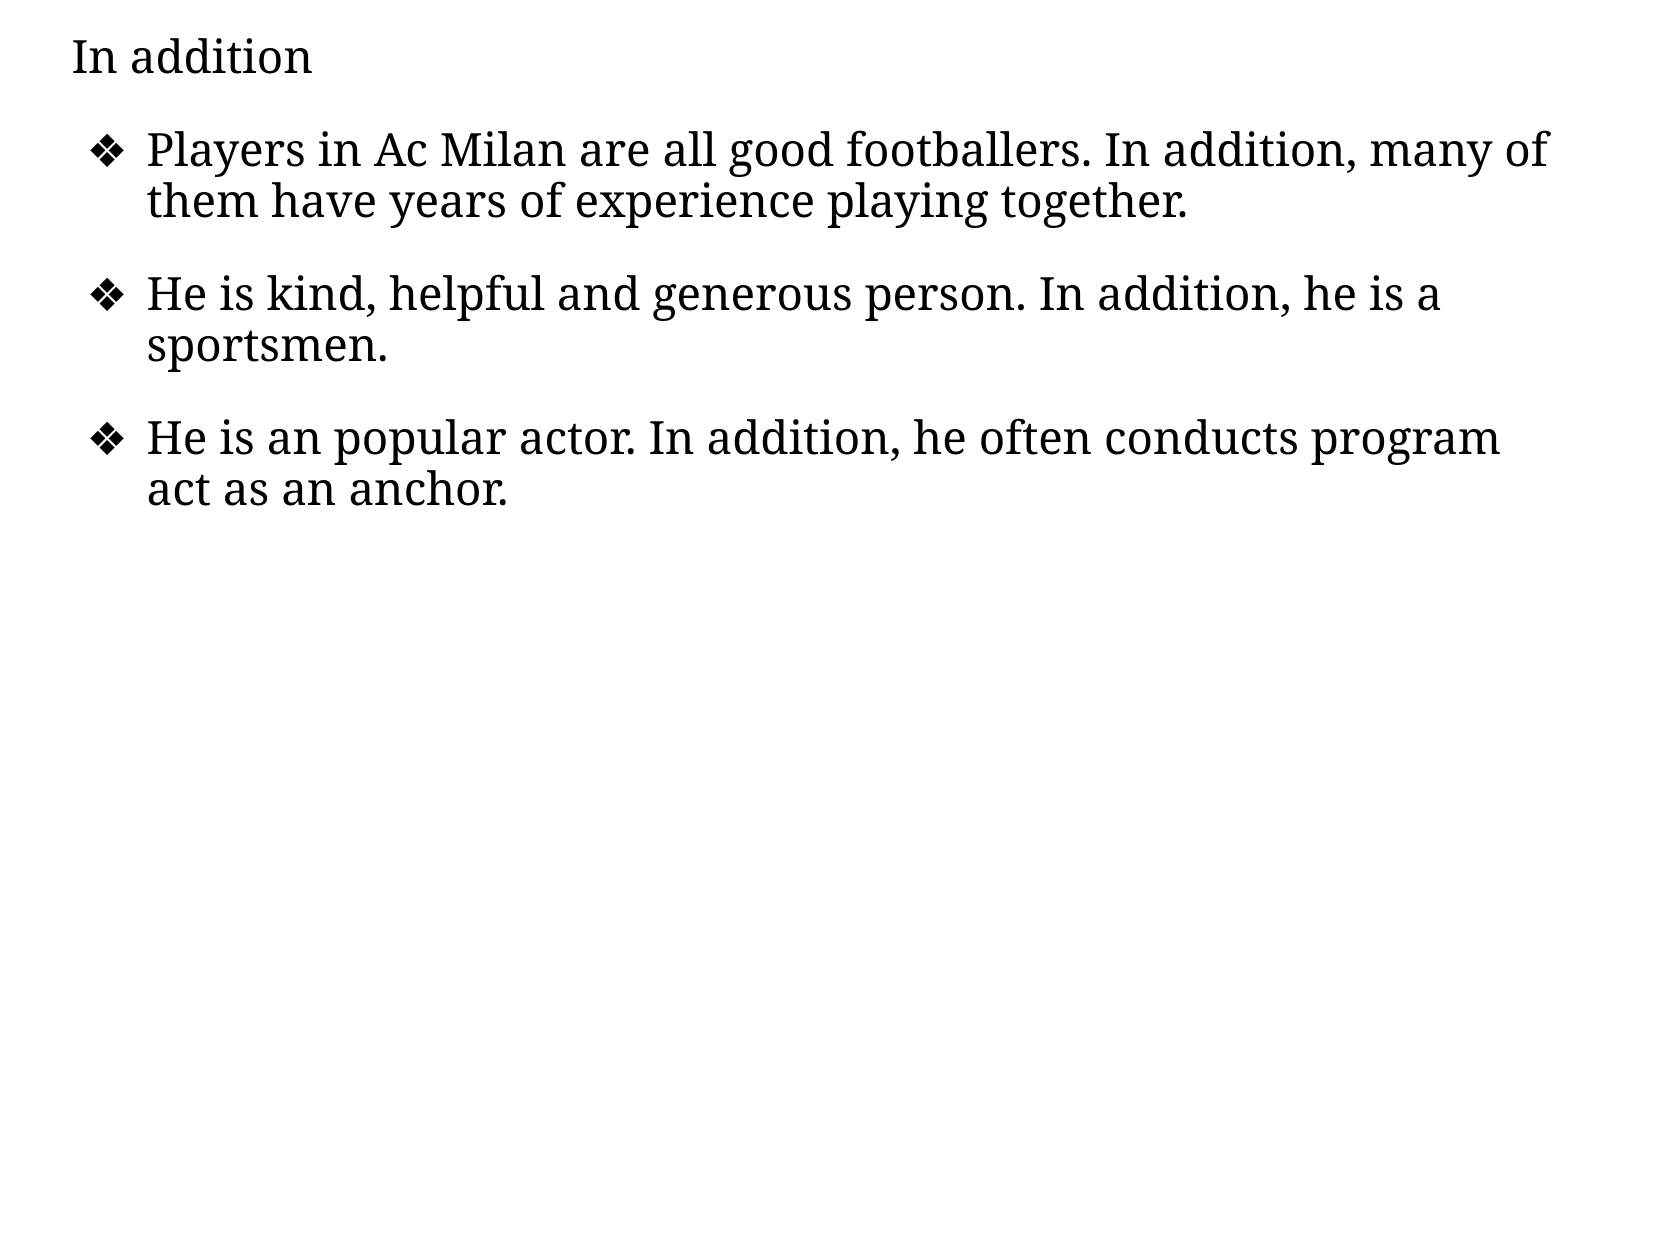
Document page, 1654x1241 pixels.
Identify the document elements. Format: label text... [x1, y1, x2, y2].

text_box In addition Players in Ac Milan are all good footballers. In addition, many of them have years of experience playing together. He is kind, helpful and generous person. In addition, he is a sportsmen. He is an popular actor. In addition, he often conducts program act as an anchor. [71, 31, 1559, 1140]
